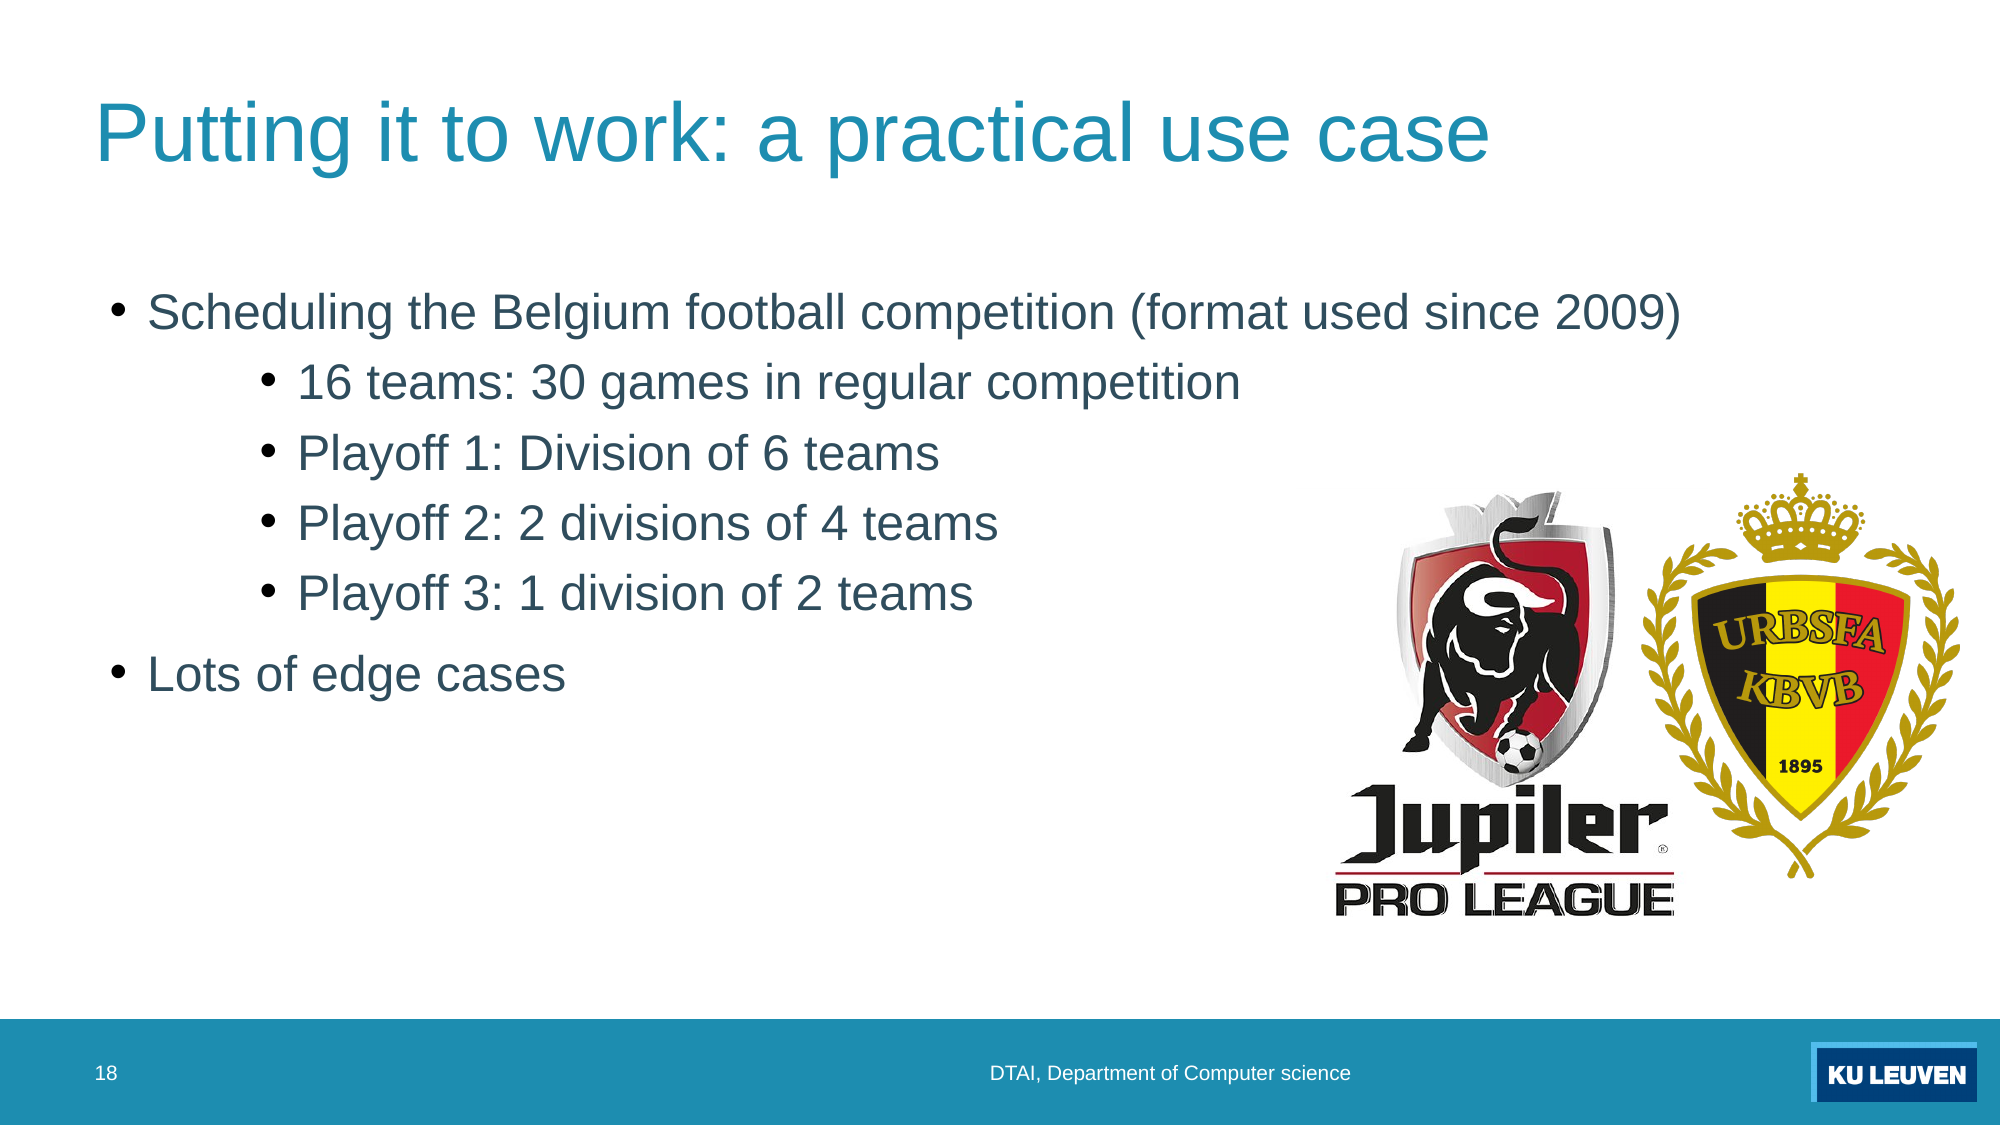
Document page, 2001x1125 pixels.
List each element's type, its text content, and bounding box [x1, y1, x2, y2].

picture [1296, 473, 1960, 917]
picture [1811, 1042, 1977, 1102]
list Scheduling the Belgium football competition (format used since 2009) 16 teams: 30 games in regular competition Playoff 1: Division of 6 teams Playoff 2: 2 divisions of 4 teams Playoff 3: 1 division of 2 teams Lots of edge cases [94, 271, 1906, 1004]
text_box <number> [94, 1018, 201, 1125]
text_box DTAI, Department of Computer science [989, 1018, 1809, 1125]
title Putting it to work: a practical use case [94, 33, 1906, 223]
